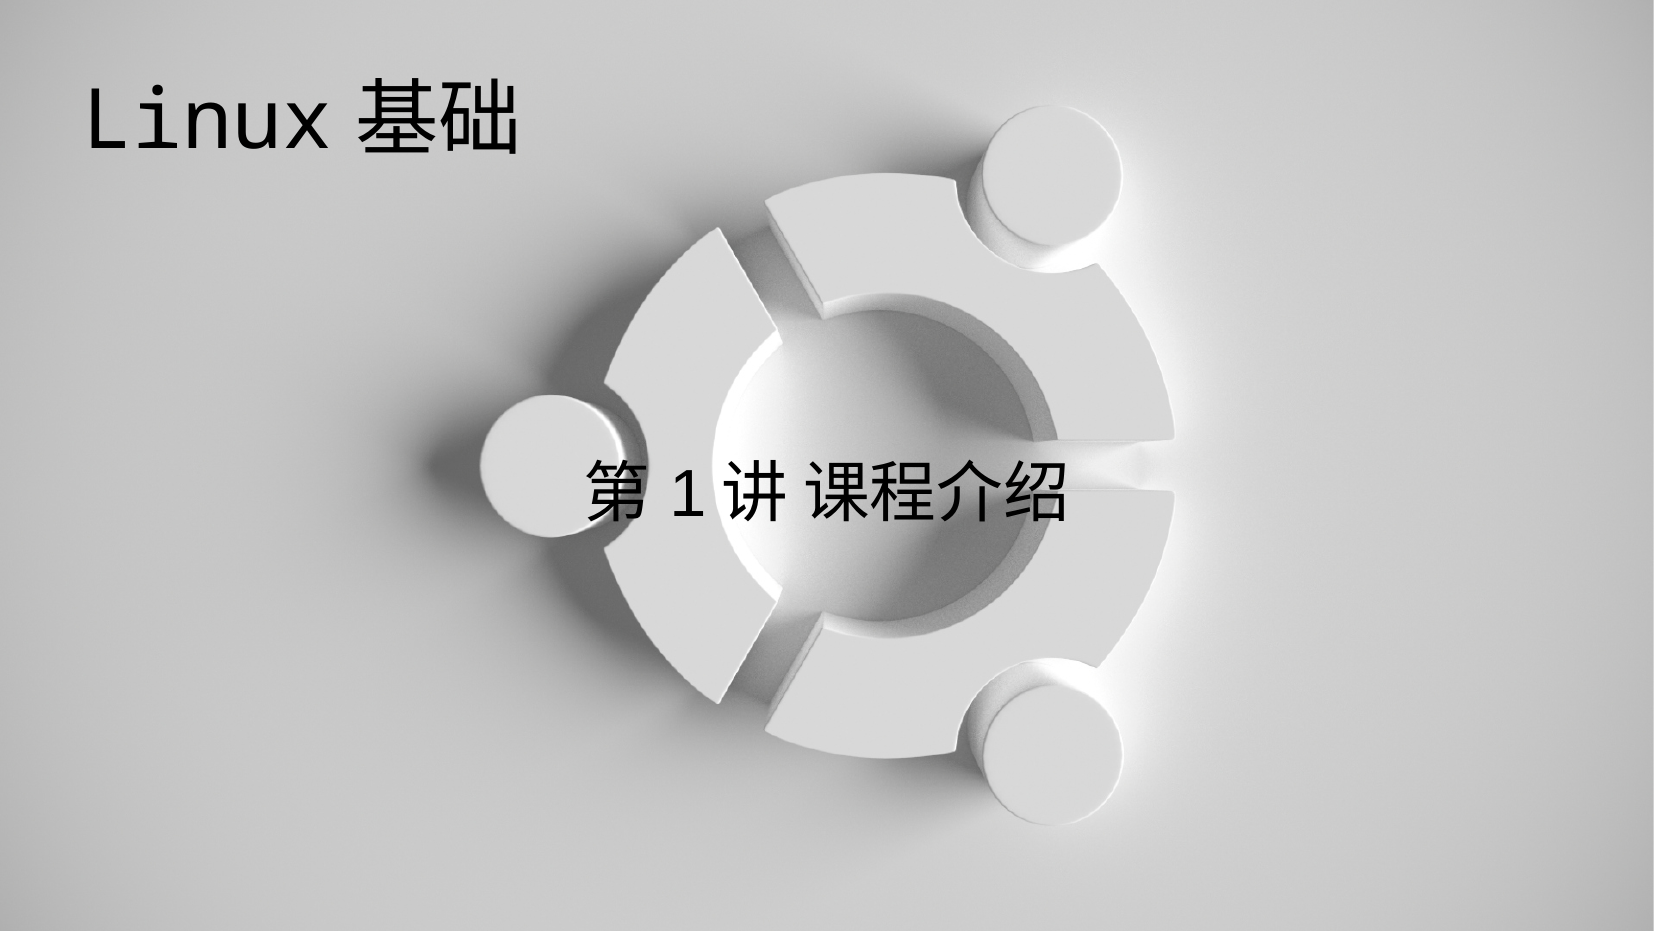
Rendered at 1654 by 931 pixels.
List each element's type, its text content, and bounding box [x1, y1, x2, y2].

title Linux基础 [82, 37, 1571, 189]
subtitle 第1讲 课程介绍 [82, 217, 1571, 758]
picture [0, 0, 1654, 931]
